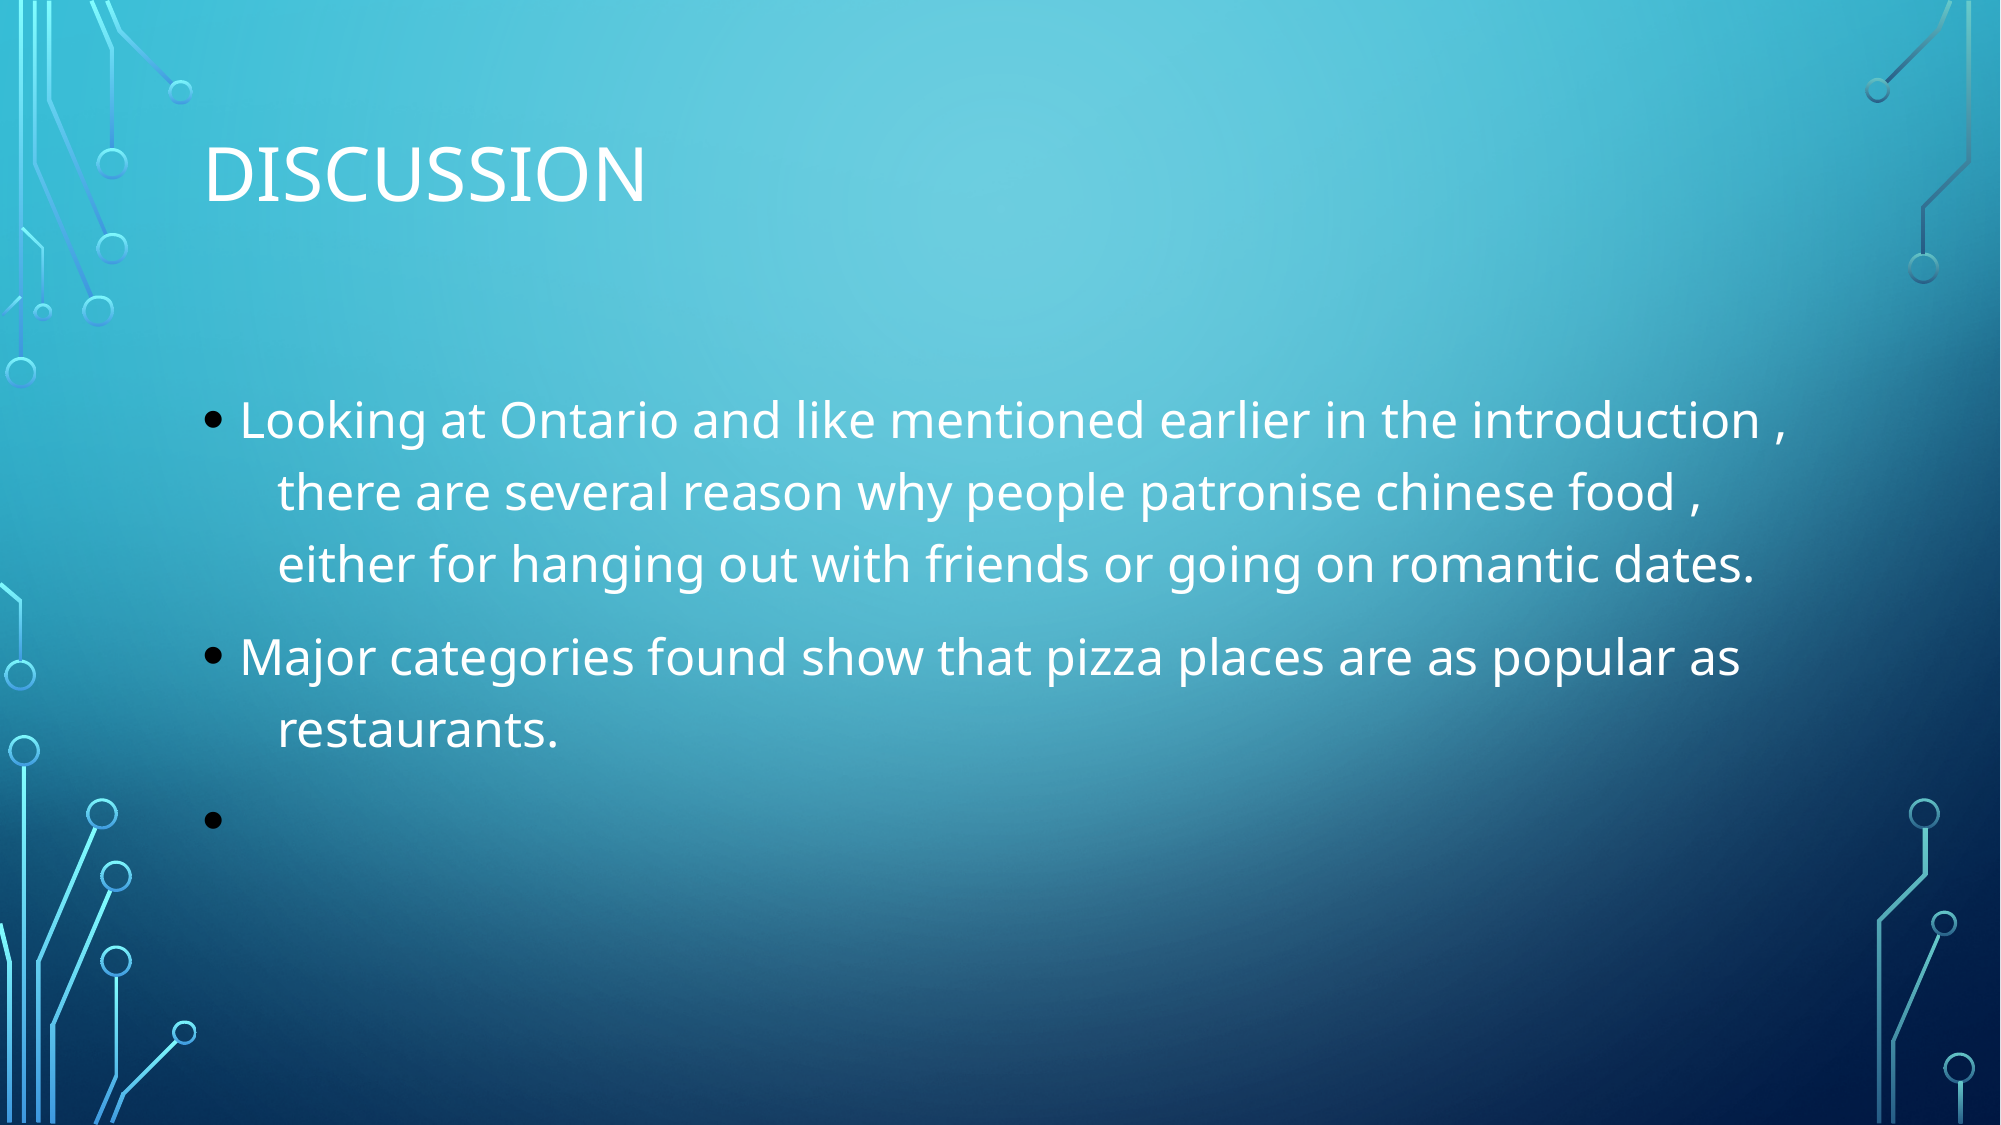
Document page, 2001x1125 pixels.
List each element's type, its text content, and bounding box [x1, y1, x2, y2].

list Looking at Ontario and like mentioned earlier in the introduction , there are several reason why people patronise chinese food , either for hanging out with friends or going on romantic dates. Major categories found show that pizza places are as popular as restaurants. [187, 369, 1813, 951]
title DISCUSSION [187, 101, 1813, 344]
